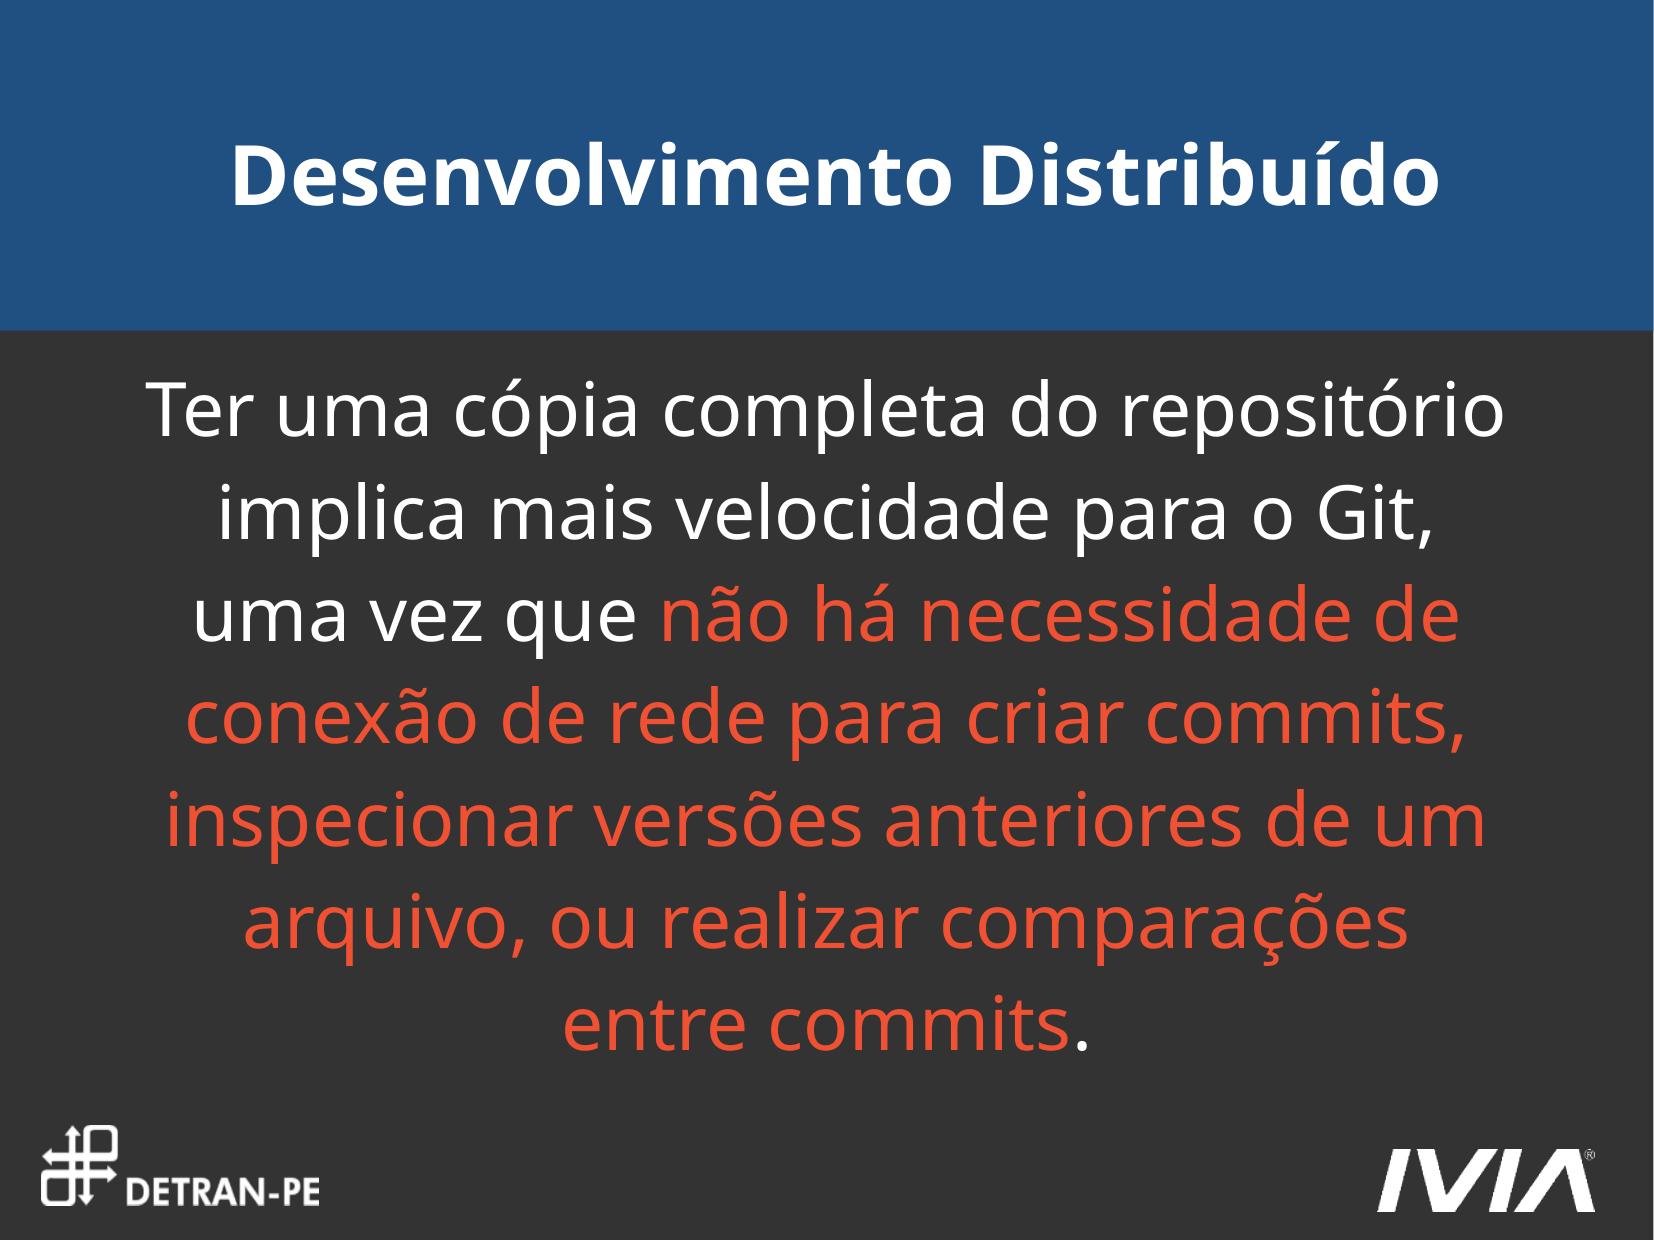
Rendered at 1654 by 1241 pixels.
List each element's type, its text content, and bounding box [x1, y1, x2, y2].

subtitle Ter uma cópia completa do repositório implica mais velocidade para o Git, uma vez que não há necessidade de conexão de rede para criar commits, inspecionar versões anteriores de um arquivo, ou realizar comparações entre commits. [144, 414, 1509, 1015]
text_box [0, 0, 1654, 331]
title Desenvolvimento Distribuído [70, 35, 1601, 312]
picture [41, 1125, 319, 1206]
picture [1377, 1149, 1595, 1212]
